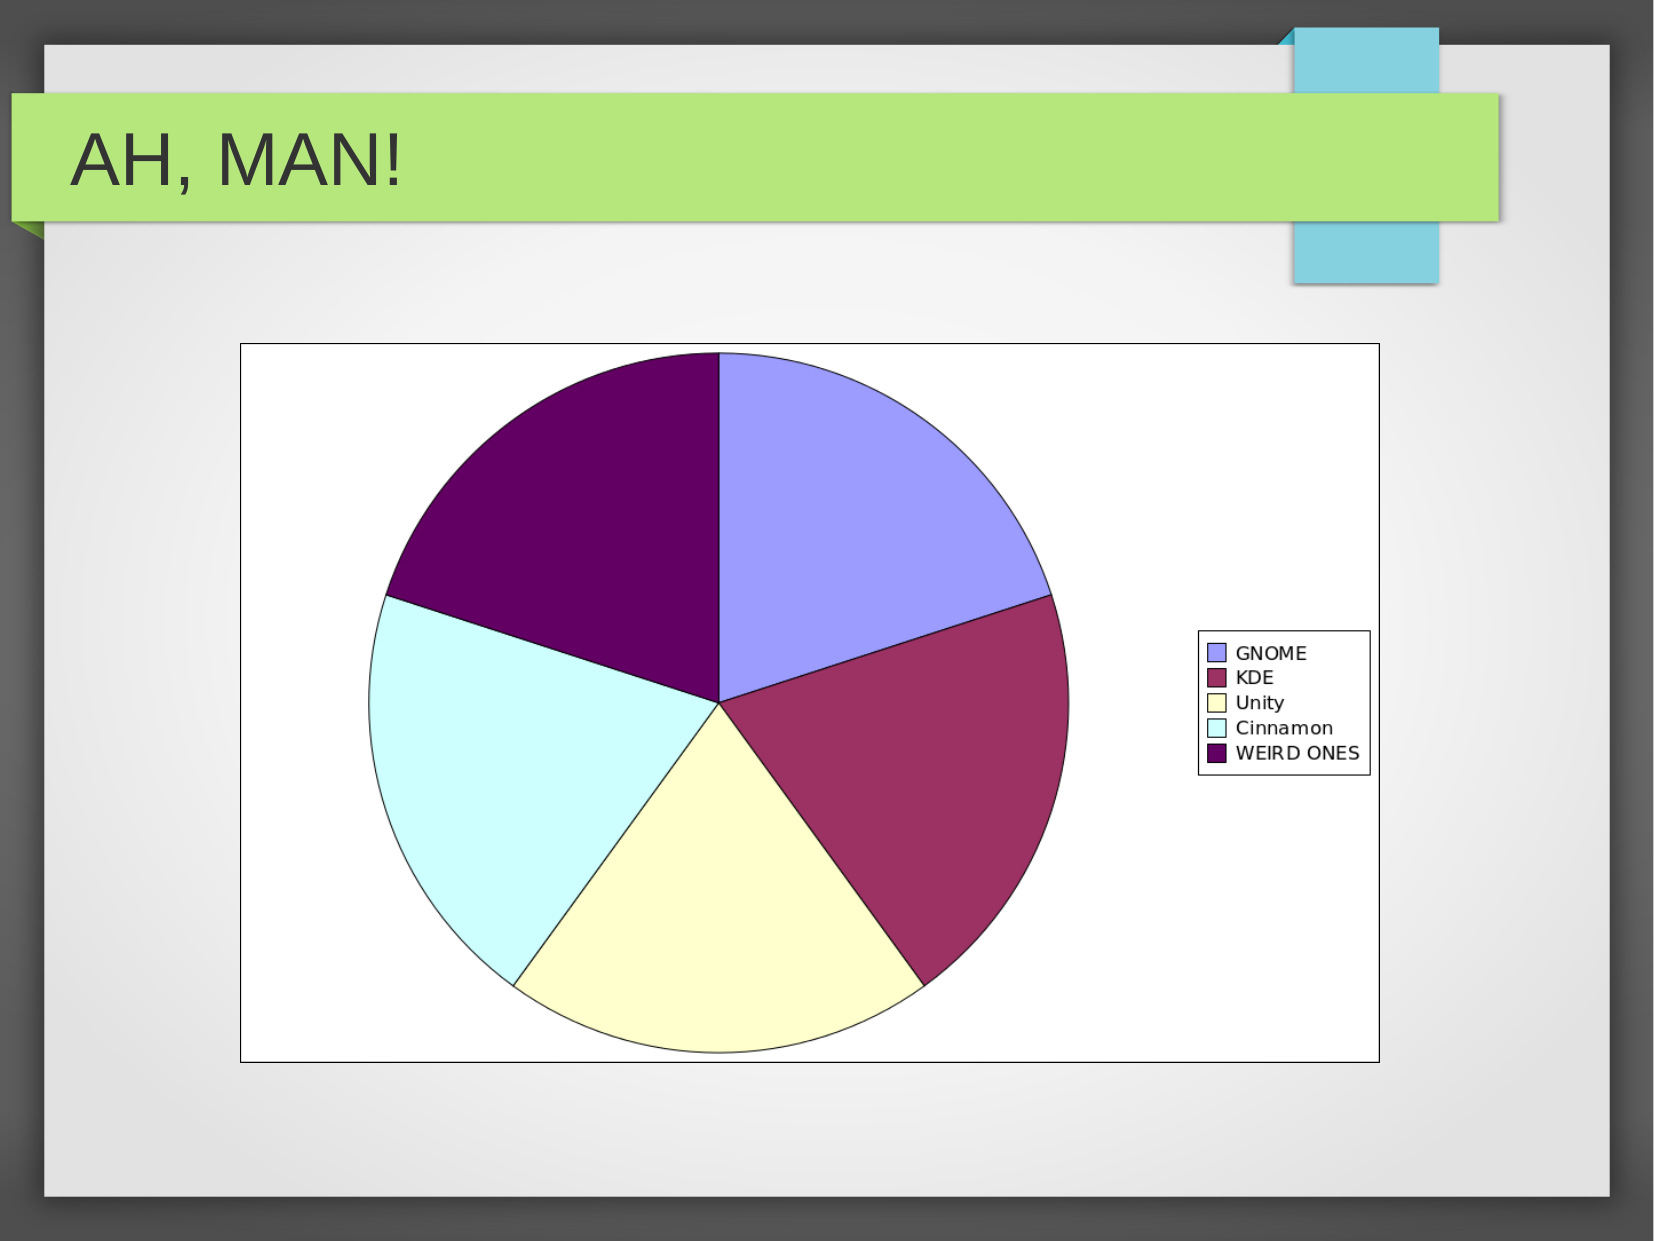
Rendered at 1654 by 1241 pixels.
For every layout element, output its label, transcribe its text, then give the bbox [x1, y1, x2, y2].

picture [0, 0, 1654, 1241]
title AH, MAN! [70, 106, 1229, 213]
